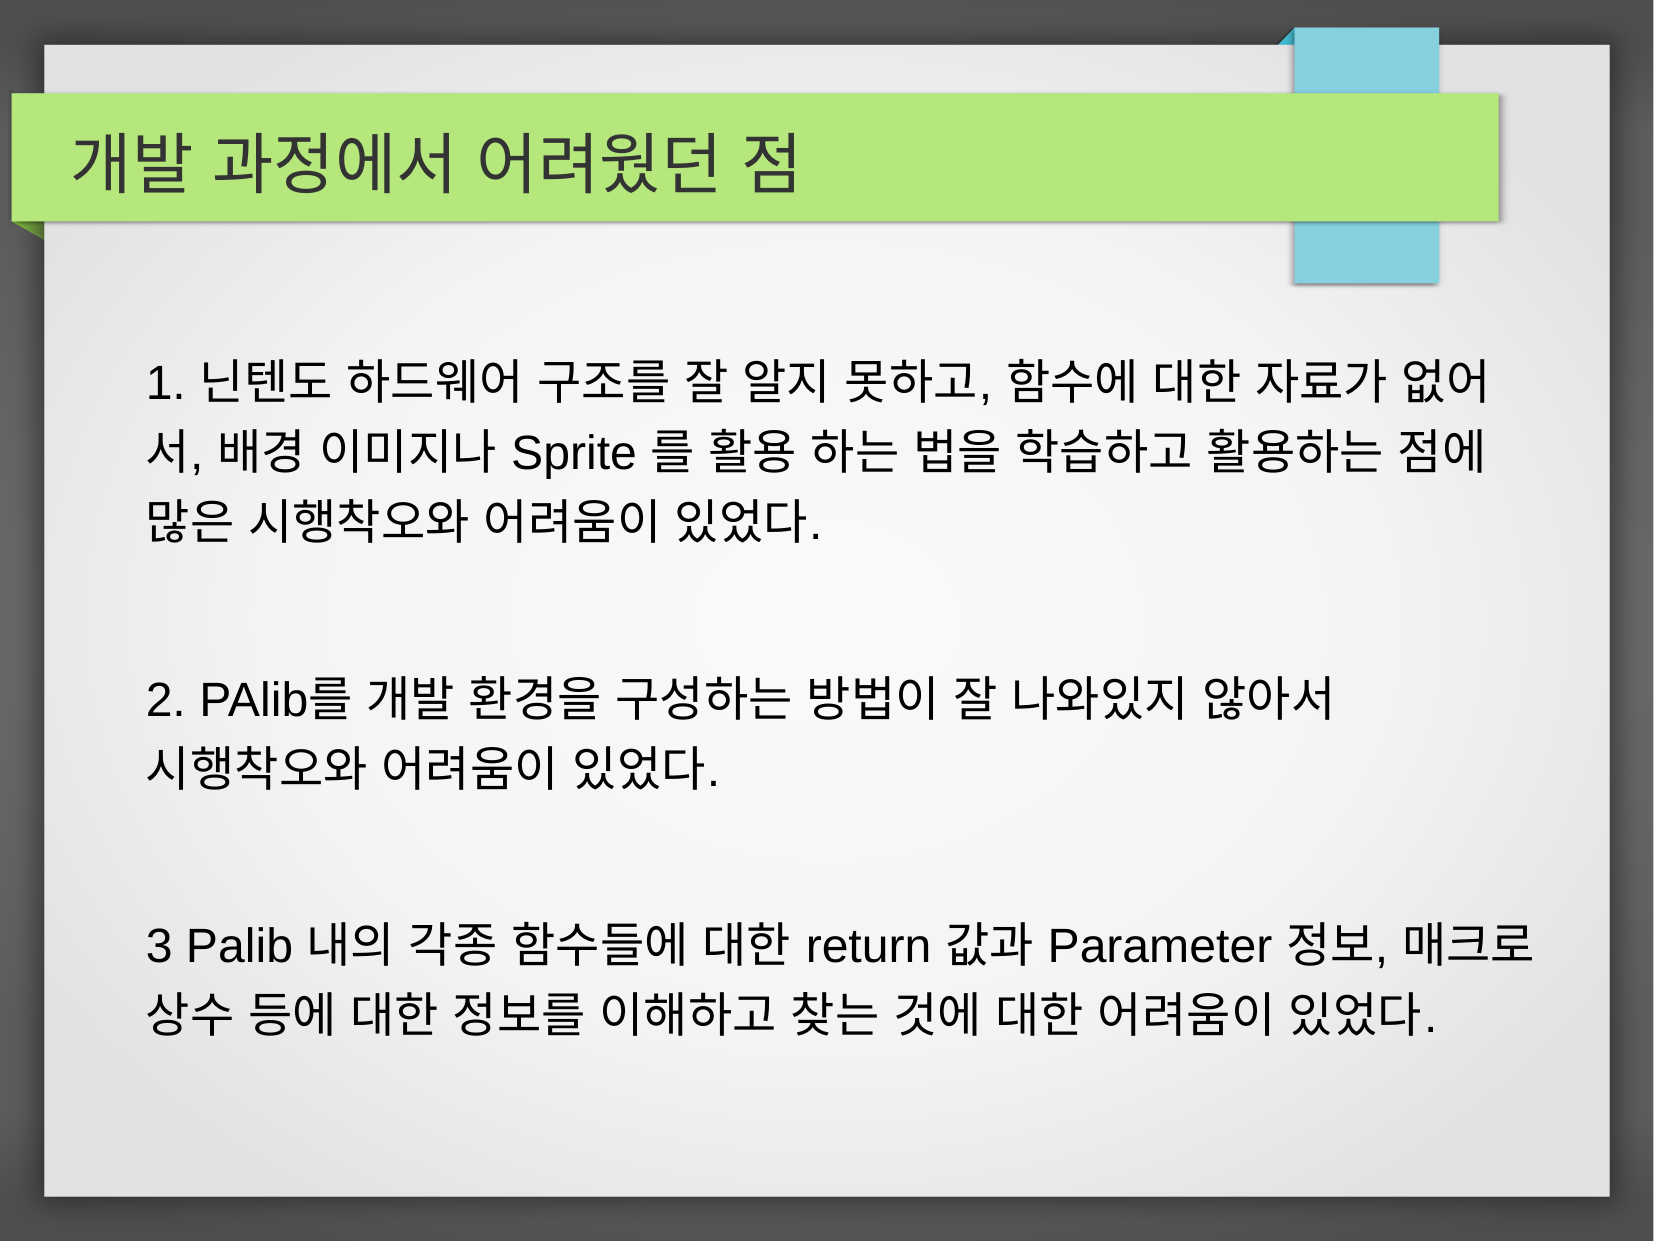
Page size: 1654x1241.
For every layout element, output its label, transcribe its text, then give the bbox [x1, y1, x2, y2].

picture [0, 0, 1654, 1241]
list 1. 닌텐도 하드웨어 구조를 잘 알지 못하고, 함수에 대한 자료가 없어서, 배경 이미지나 Sprite 를 활용 하는 법을 학습하고 활용하는 점에 많은 시행착오와 어려움이 있었다. 2. PAlib를 개발 환경을 구성하는 방법이 잘 나와있지 않아서 시행착오와 어려움이 있었다. 3 Palib 내의 각종 함수들에 대한 return 값과 Parameter 정보, 매크로 상수 등에 대한 정보를 이해하고 찾는 것에 대한 어려움이 있었다. [82, 343, 1538, 1063]
title 개발 과정에서 어려웠던 점 [70, 106, 1229, 213]
